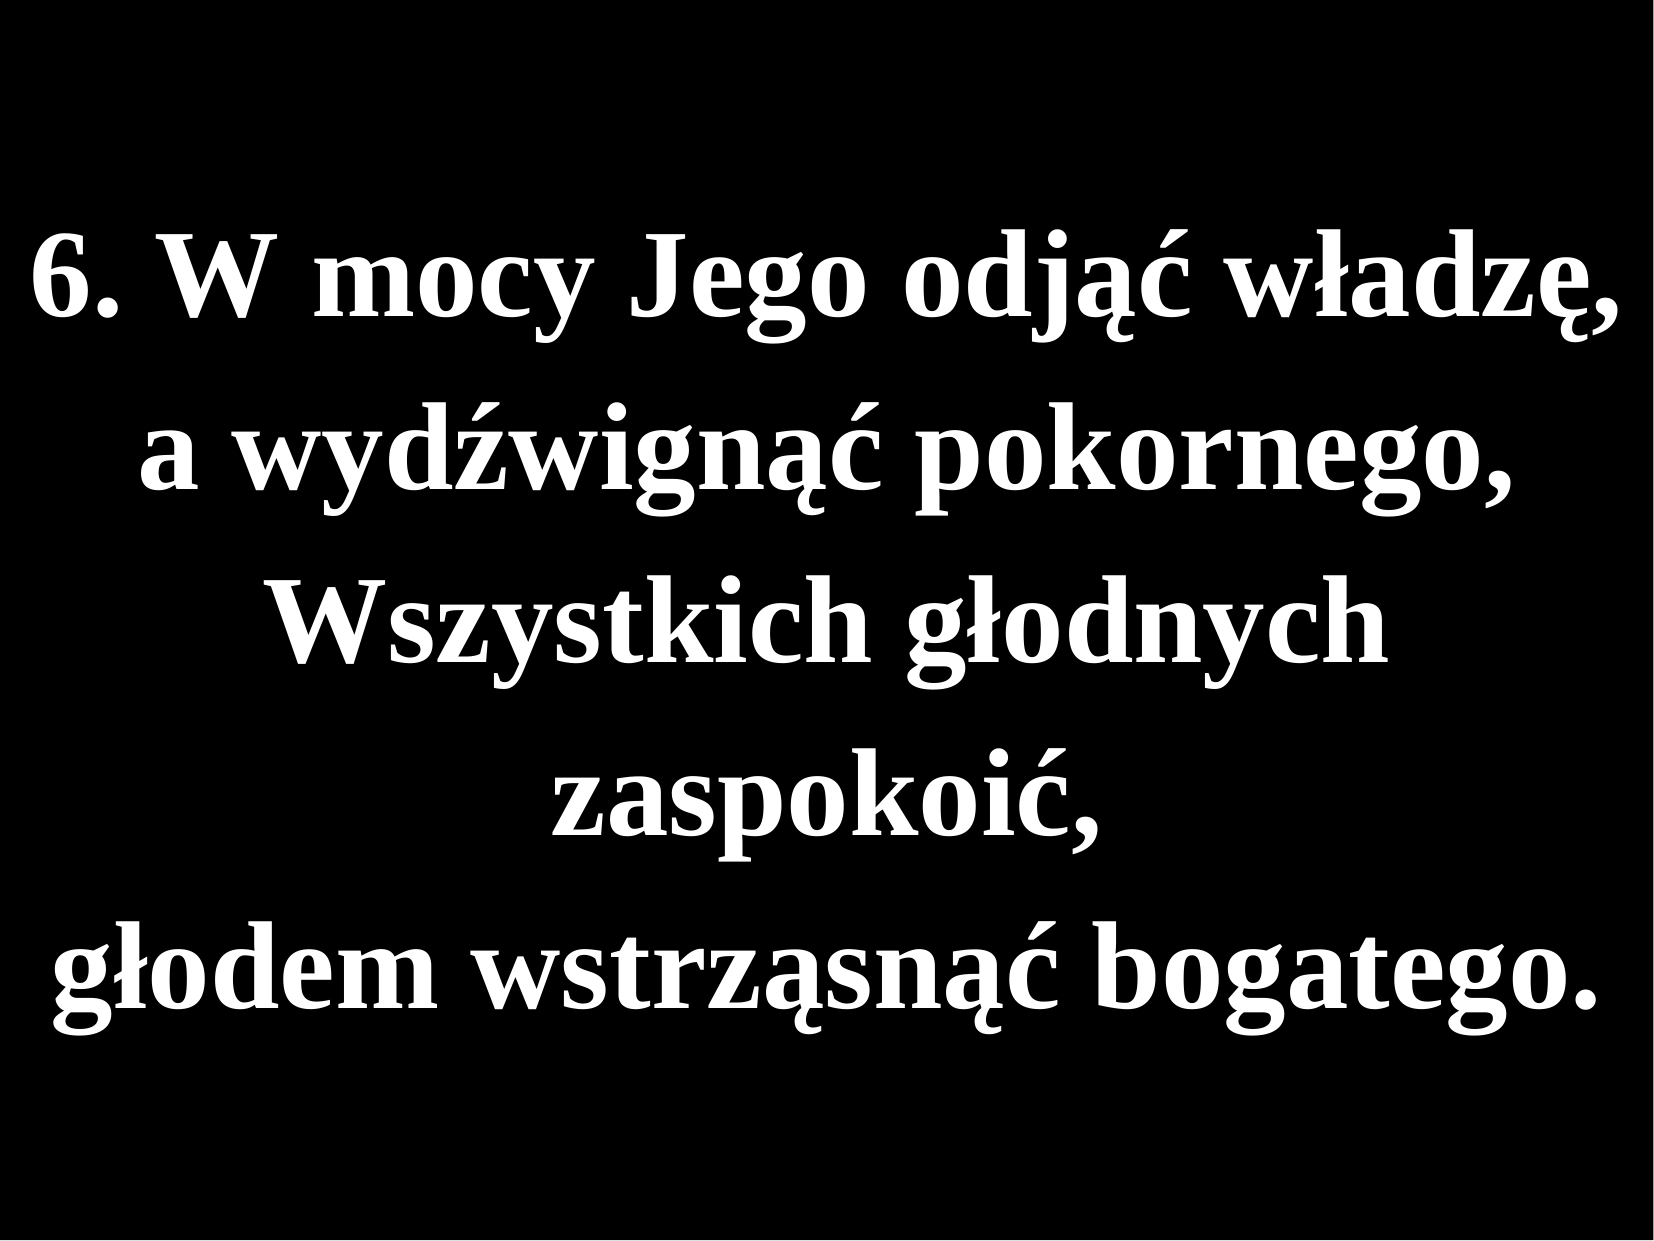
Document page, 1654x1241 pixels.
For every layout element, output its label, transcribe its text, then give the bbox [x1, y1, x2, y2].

title 6. W mocy Jego odjąć władzę, ppp a wydźwignąć pokornego, ppp Wszystkich głodnych ppp zaspokoić, ppp głodem wstrząsnąć bogatego. [0, 0, 1654, 1241]
